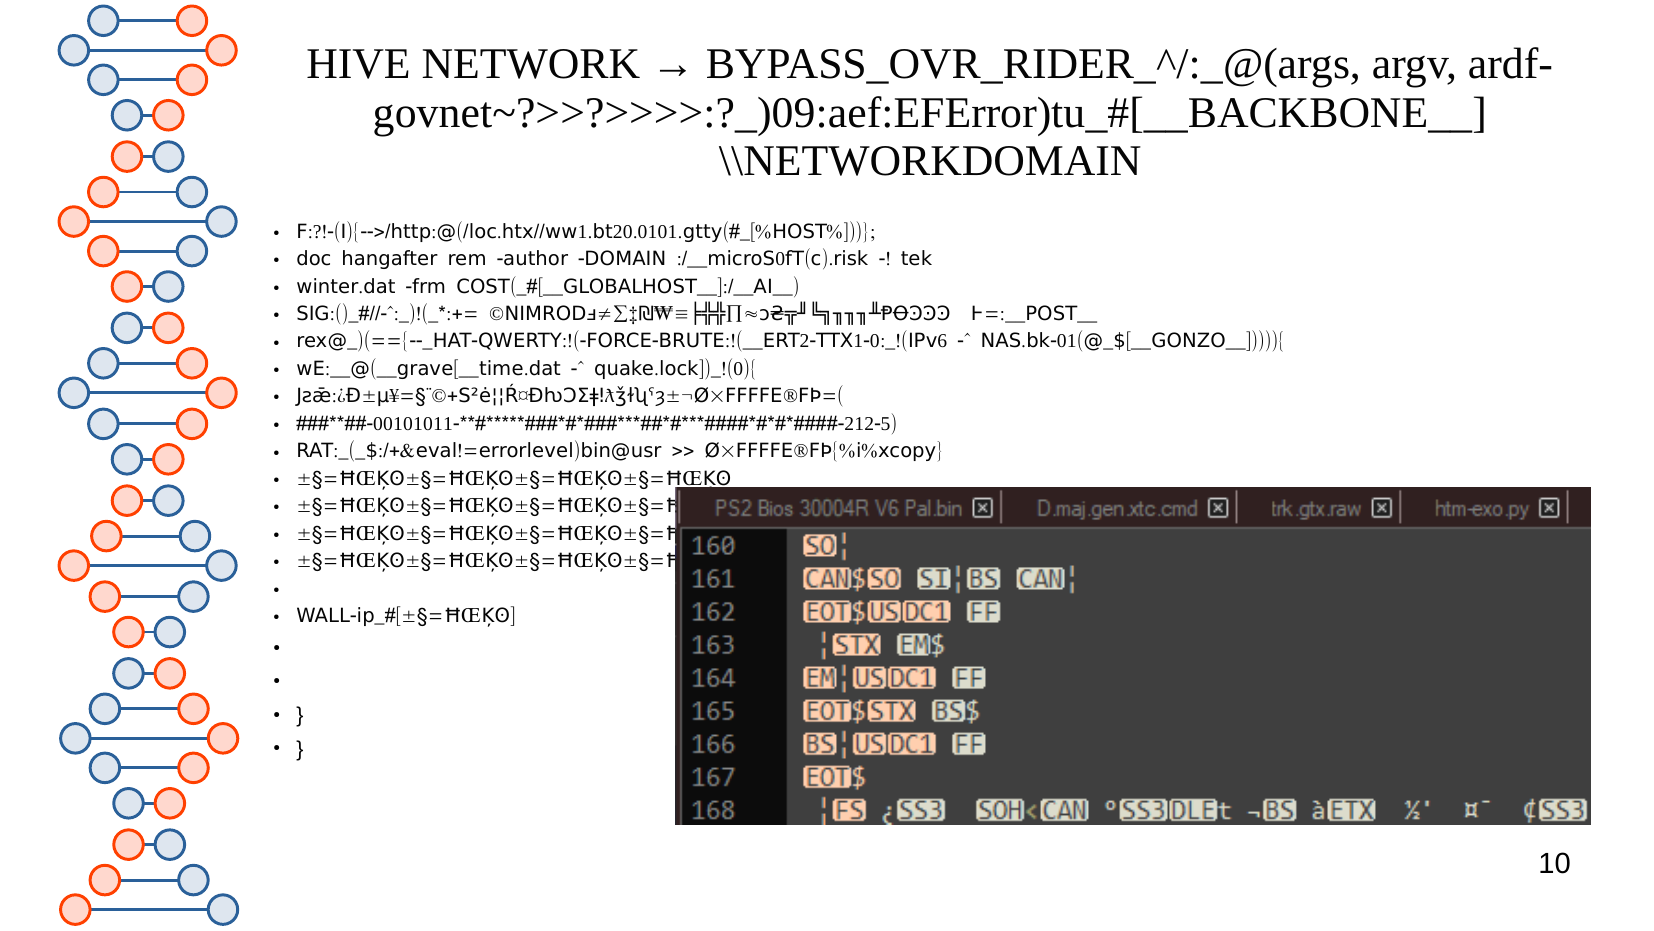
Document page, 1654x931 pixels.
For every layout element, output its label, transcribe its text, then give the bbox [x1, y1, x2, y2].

list F:?!-(I){-->/http:@(/loc.htx//ww1.bt20.0101.gtty(#_[%HOST%]))}; doc hangafter rem -author -DOMAIN :/__microS0fT(c).risk -! tek winter.dat -frm COST(_#[__GLOBALHOST__]:/__AI__) SIG:()_#//-^:_)!(_*:+= ©NIMRODⅎ≠∑‡₪₩≡╞╬╬∏≈ↄ₴╦╜╚╗╖╖╖╨ⱣꟷꞷꝛꭥꝊꜾꜾꜾ Ͱ=:__POST__ rex@_)(=={--_HAT-QWERTY:!(-FORCE-BRUTE:!(__ERT2-TTX1-0:_!(IPv6 -^ NAS.bk-01(@_$[__GONZO__])))){ wE:__@(__grave[__time.dat -^ quake.lock])_!(0){ Ϳƨǣ:¿Ð±µ¥=§¨©+S²ė¦¦Ŕ¤ÐƕƆƩǂǃƛǯɫʯˁȝ±¬Ø×FFFFE®FÞ=( ###**##-00101011-**#*****###*#*###***##*#***####*#*#*####-212-5) RAT:_(_$:/+&eval!=errorlevel)bin@usr >> Ø×FFFFE®FÞ{%i%xcopy} ±§=ĦŒĶʘ±§=ĦŒĶʘ±§=ĦŒĶʘ±§=ĦŒĶʘ ±§=ĦŒĶʘ±§=ĦŒĶʘ±§=ĦŒĶʘ±§=ĦŒĶʘ ±§=ĦŒĶʘ±§=ĦŒĶʘ±§=ĦŒĶʘ±§=ĦŒĶʘ ±§=ĦŒĶʘ±§=ĦŒĶʘ±§=ĦŒĶʘ±§=ĦŒĶʘ WALL-ip_#[±§=ĦŒĶʘ] } } [265, 224, 1595, 764]
picture [675, 487, 1591, 826]
title HIVE NETWORK → BYPASS_OVR_RIDER_^/:_@(args, argv, ardf-govnet~?>>?>>>>:?_)09:aef:EFError)tu_#[__BACKBONE__] \\NETWORKDOMAIN [265, 35, 1595, 190]
